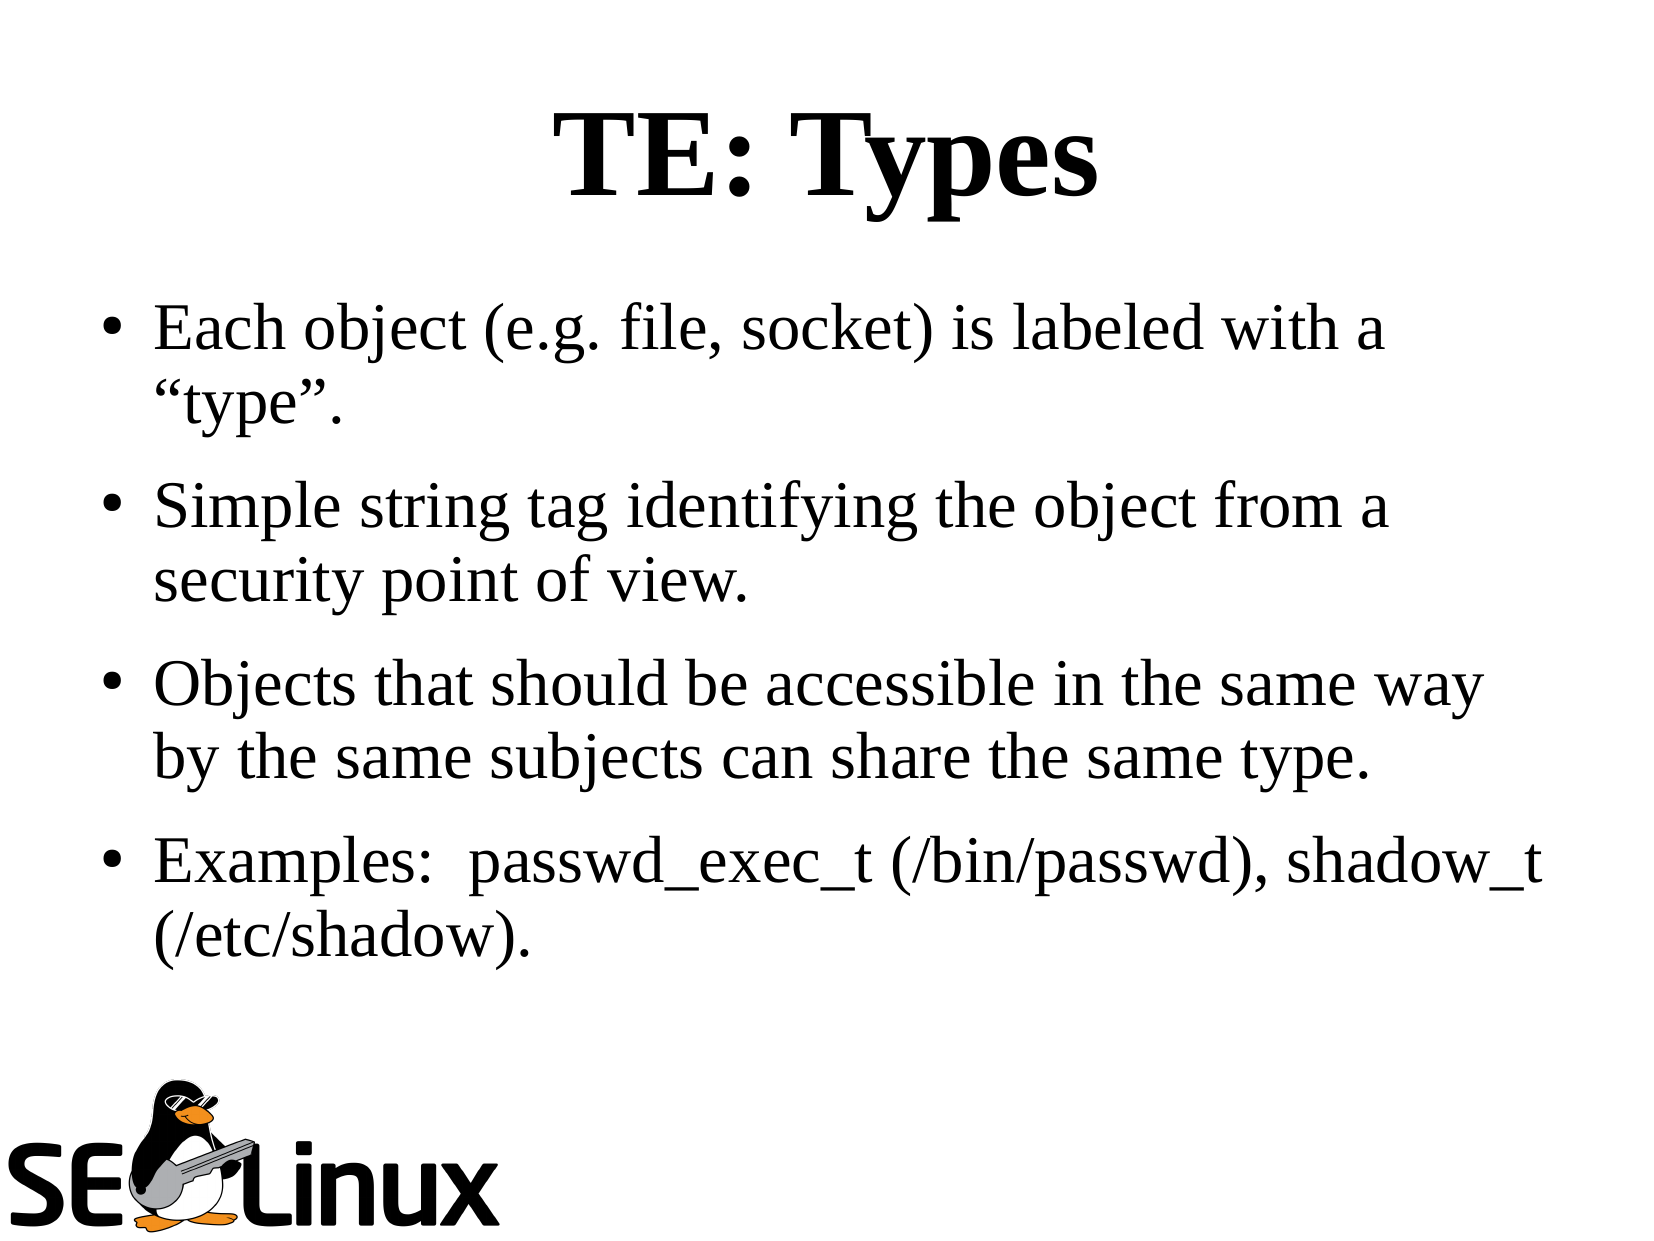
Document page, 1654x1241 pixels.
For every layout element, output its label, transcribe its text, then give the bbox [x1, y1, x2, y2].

title TE: Types [82, 49, 1571, 257]
list Each object (e.g. file, socket) is labeled with a “type”. Simple string tag identifying the object from a security point of view. Objects that should be accessible in the same way by the same subjects can share the same type. Examples: passwd_exec_t (/bin/passwd), shadow_t (/etc/shadow). [82, 290, 1571, 1010]
picture [0, 919, 526, 1241]
